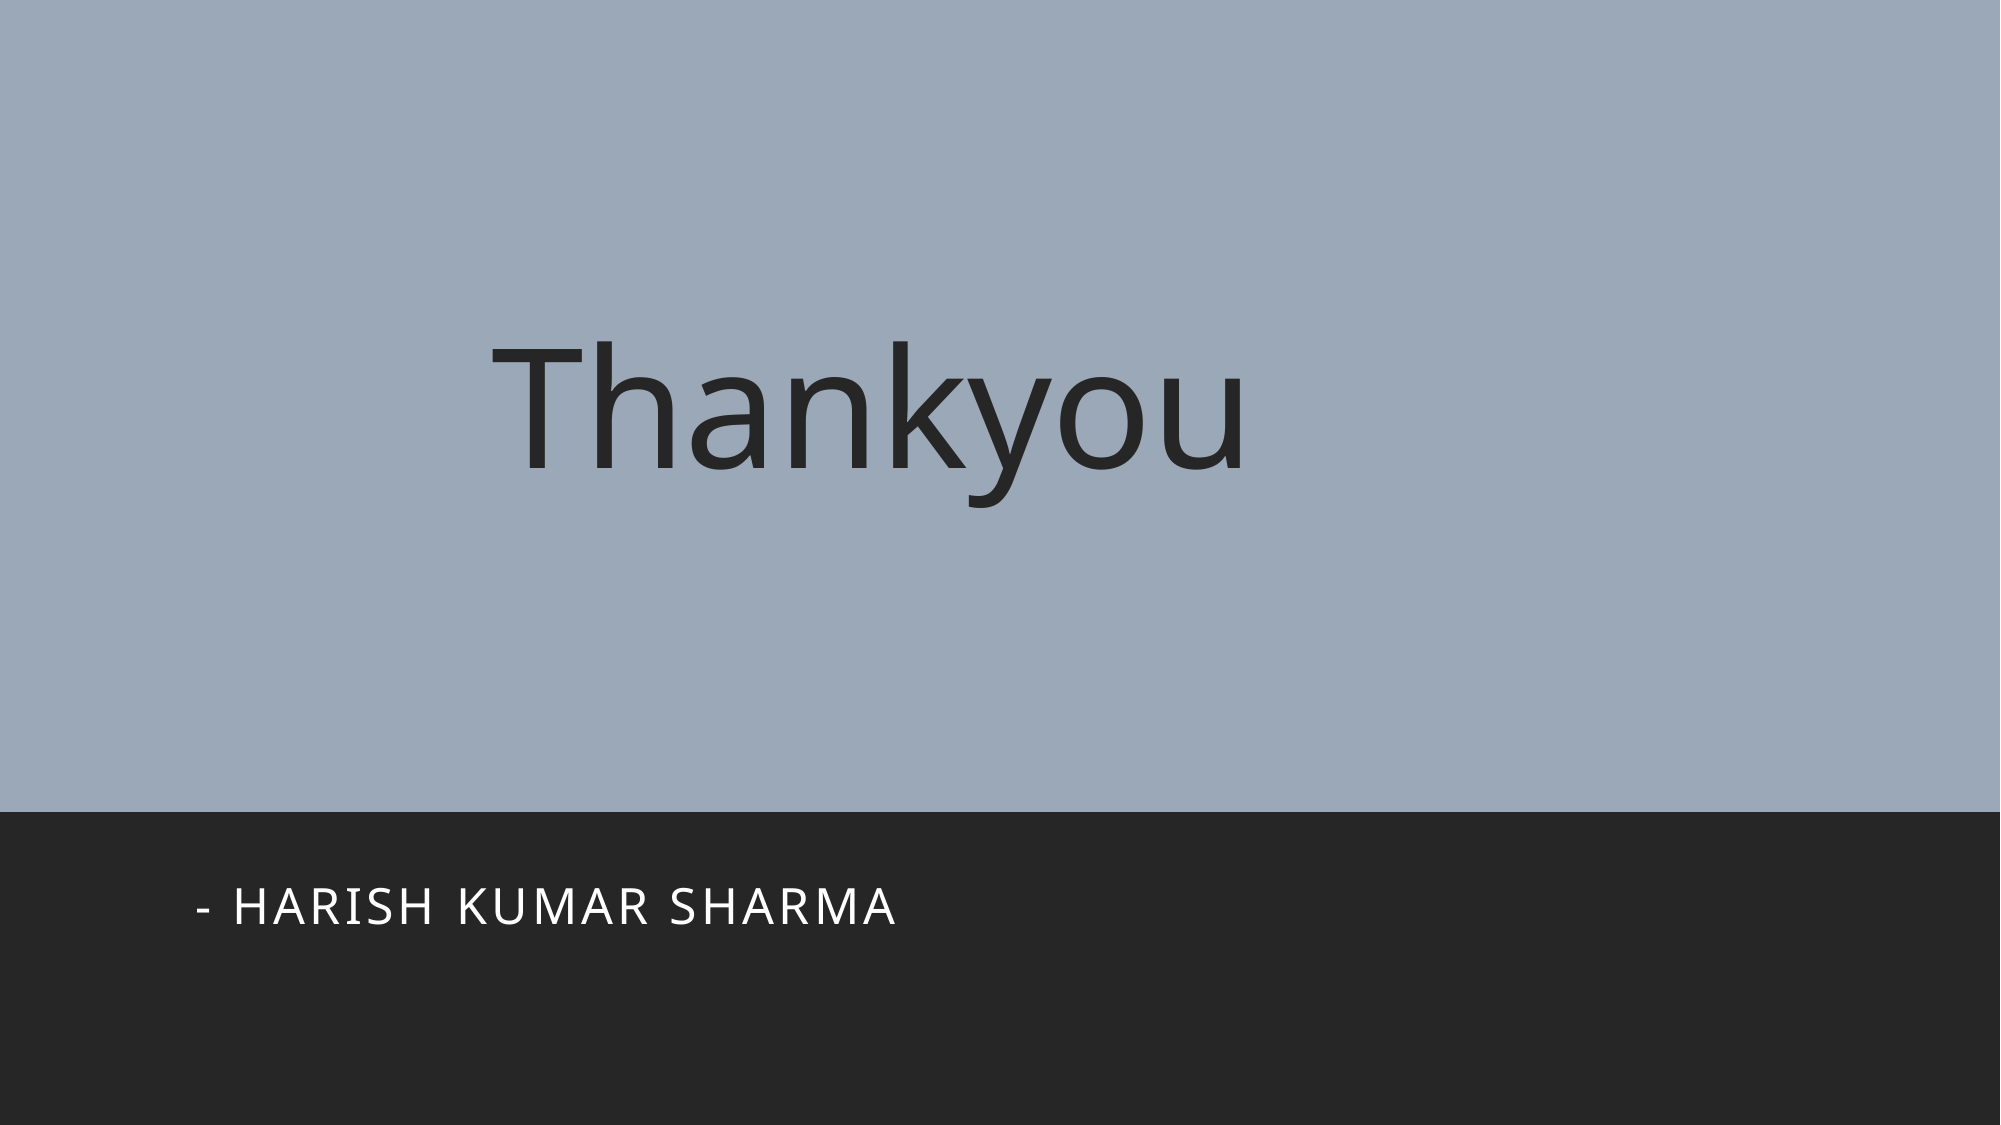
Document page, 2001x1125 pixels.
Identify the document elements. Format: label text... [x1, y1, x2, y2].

title Thankyou [180, 124, 1831, 518]
subtitle - HARISH KUMAR SHARMA [180, 857, 1831, 1045]
text_box [0, 0, 2000, 1125]
